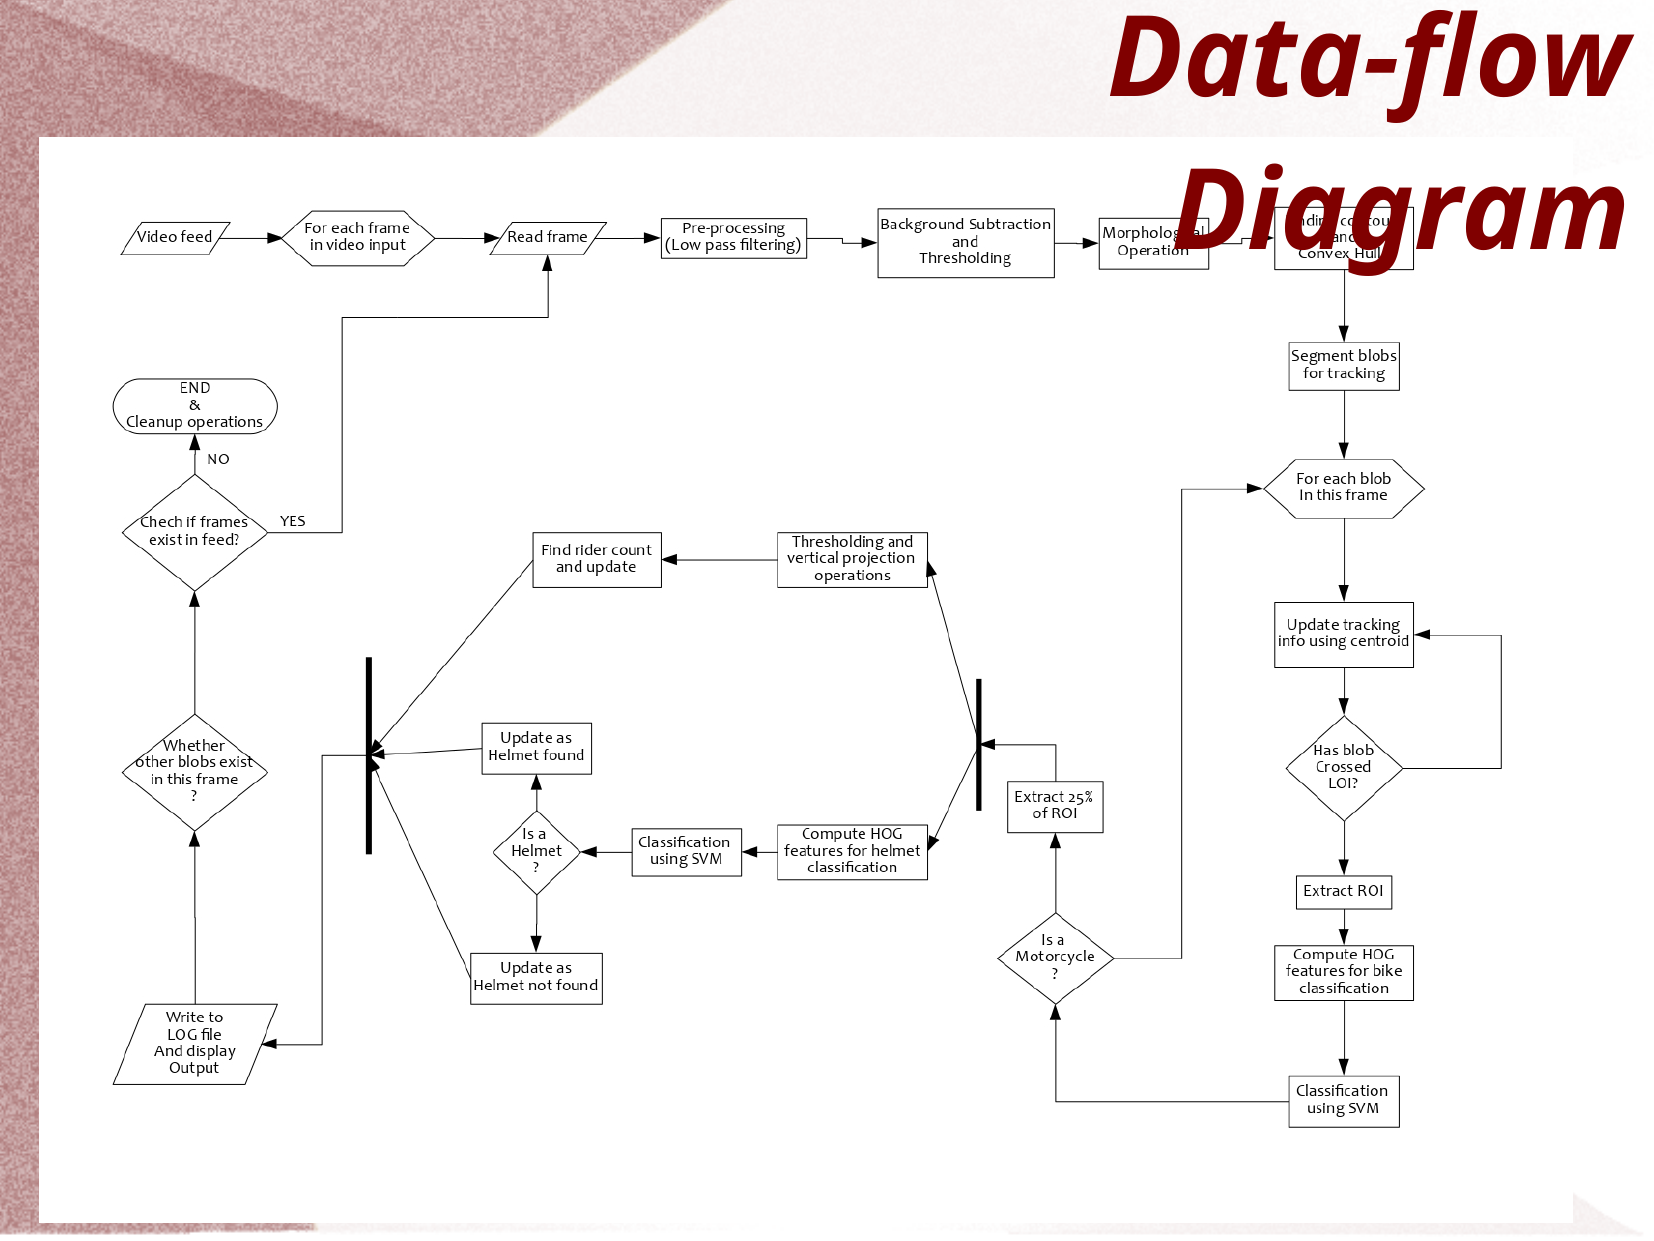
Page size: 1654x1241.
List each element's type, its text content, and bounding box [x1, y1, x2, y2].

title Data-flow Diagram [620, 25, 1630, 233]
picture [0, 0, 1654, 1241]
